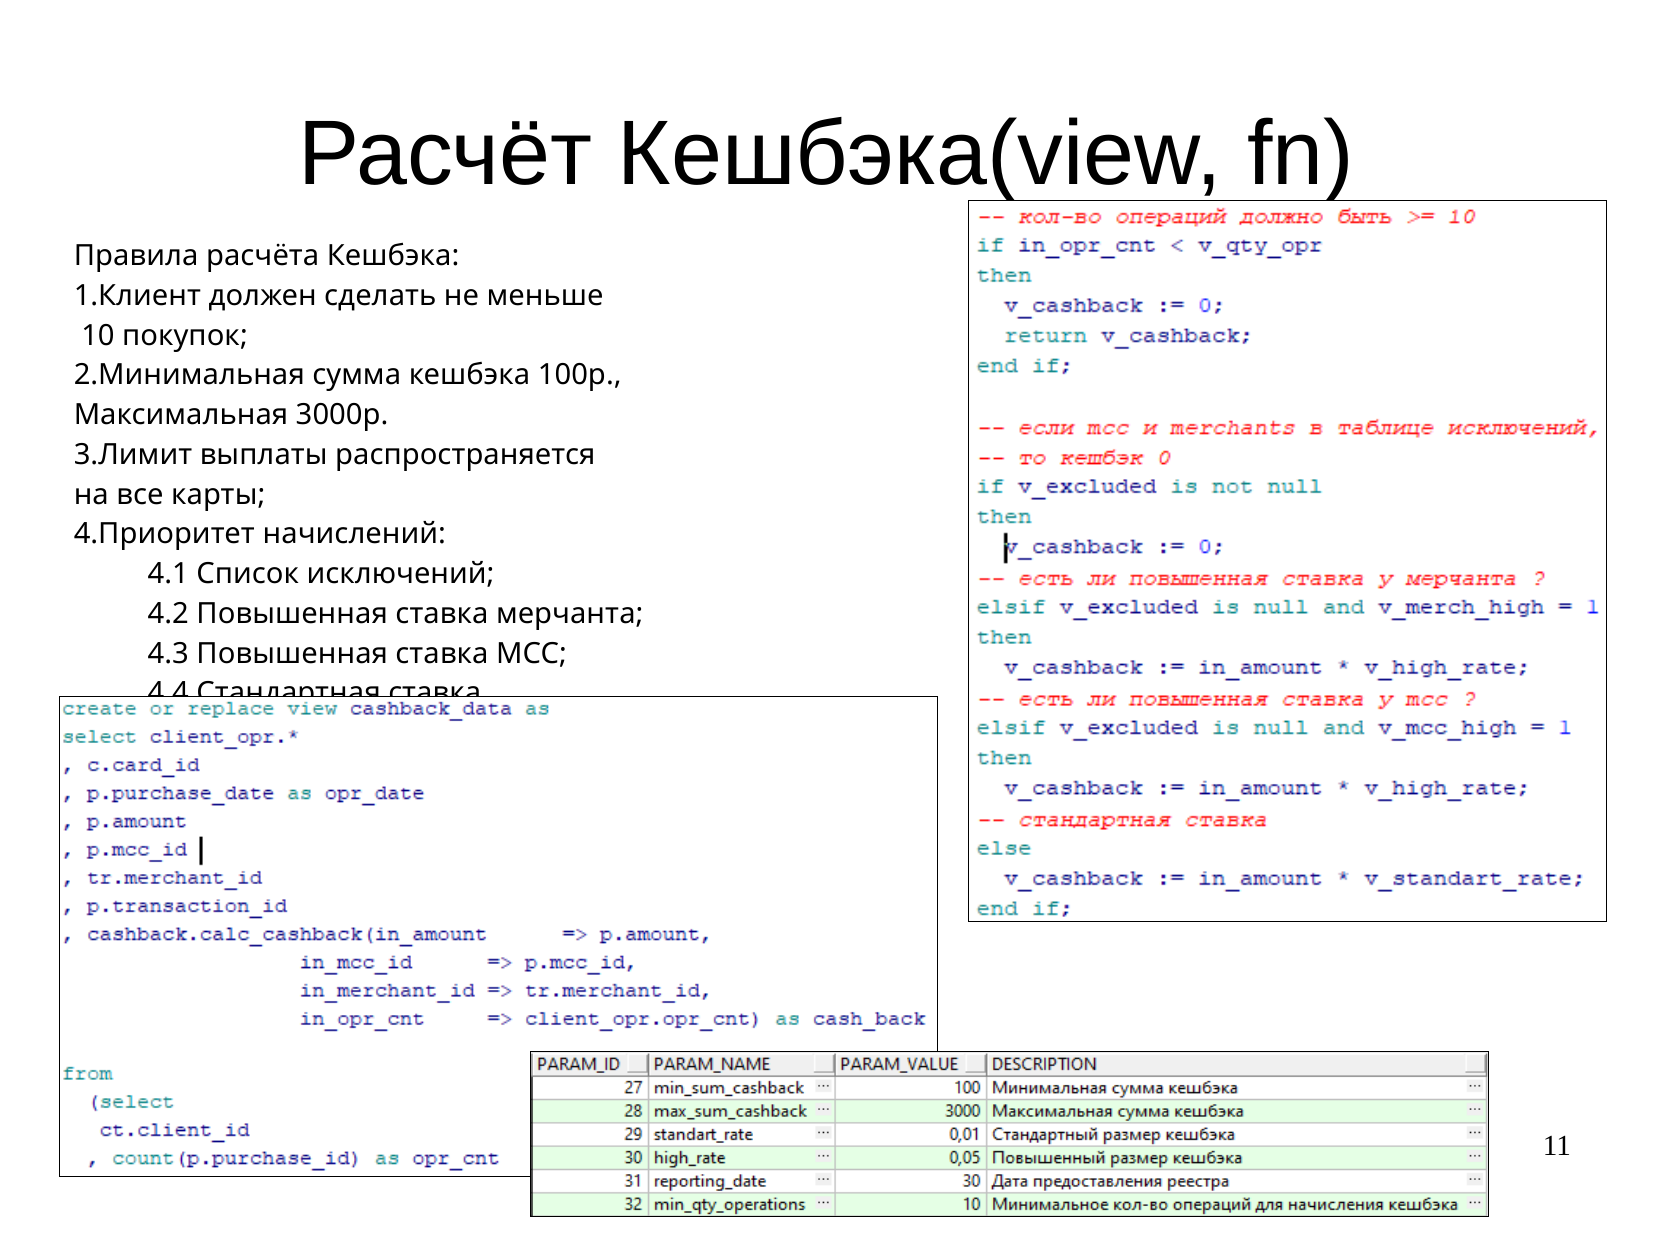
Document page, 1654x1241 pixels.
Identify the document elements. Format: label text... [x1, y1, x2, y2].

text_box Правила расчёта Кешбэка: 1.Клиент должен сделать не меньше 10 покупок; 2.Минимальная сумма кешбэка 100р., Максимальная 3000р. 3.Лимит выплаты распространяется на все карты; 4.Приоритет начислений: 4.1 Список исключений; 4.2 Повышенная ставка мерчанта; 4.3 Повышенная ставка МСС; 4.4 Стандартная ставка. [59, 227, 761, 674]
picture [59, 696, 1489, 1217]
picture [968, 200, 1607, 922]
title Расчёт Кешбэка(view, fn) [82, 49, 1571, 257]
